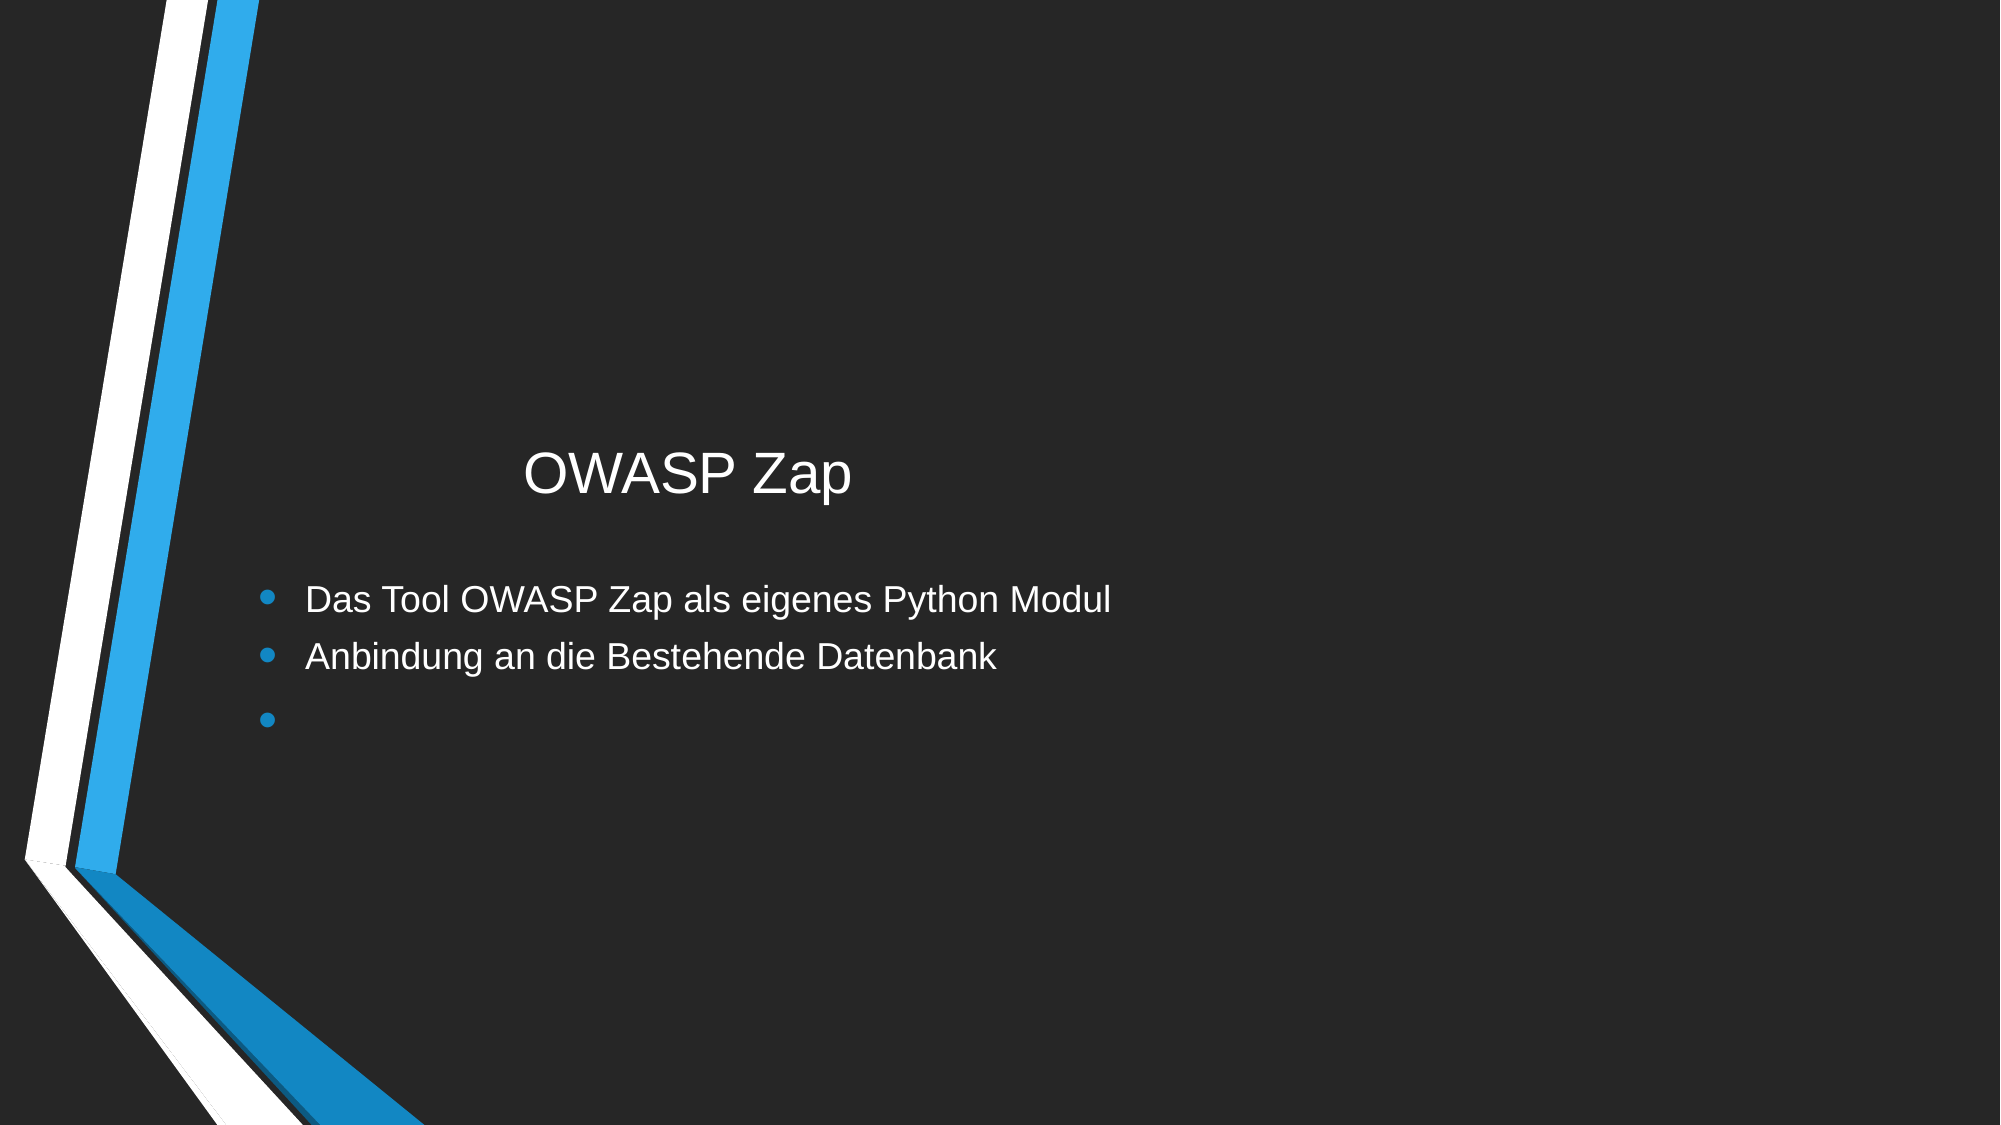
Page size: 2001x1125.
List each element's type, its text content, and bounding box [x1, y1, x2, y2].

list Das Tool OWASP Zap als eigenes Python Modul Anbindung an die Bestehende Datenbank [243, 512, 1134, 813]
title OWASP Zap [243, 287, 1134, 512]
